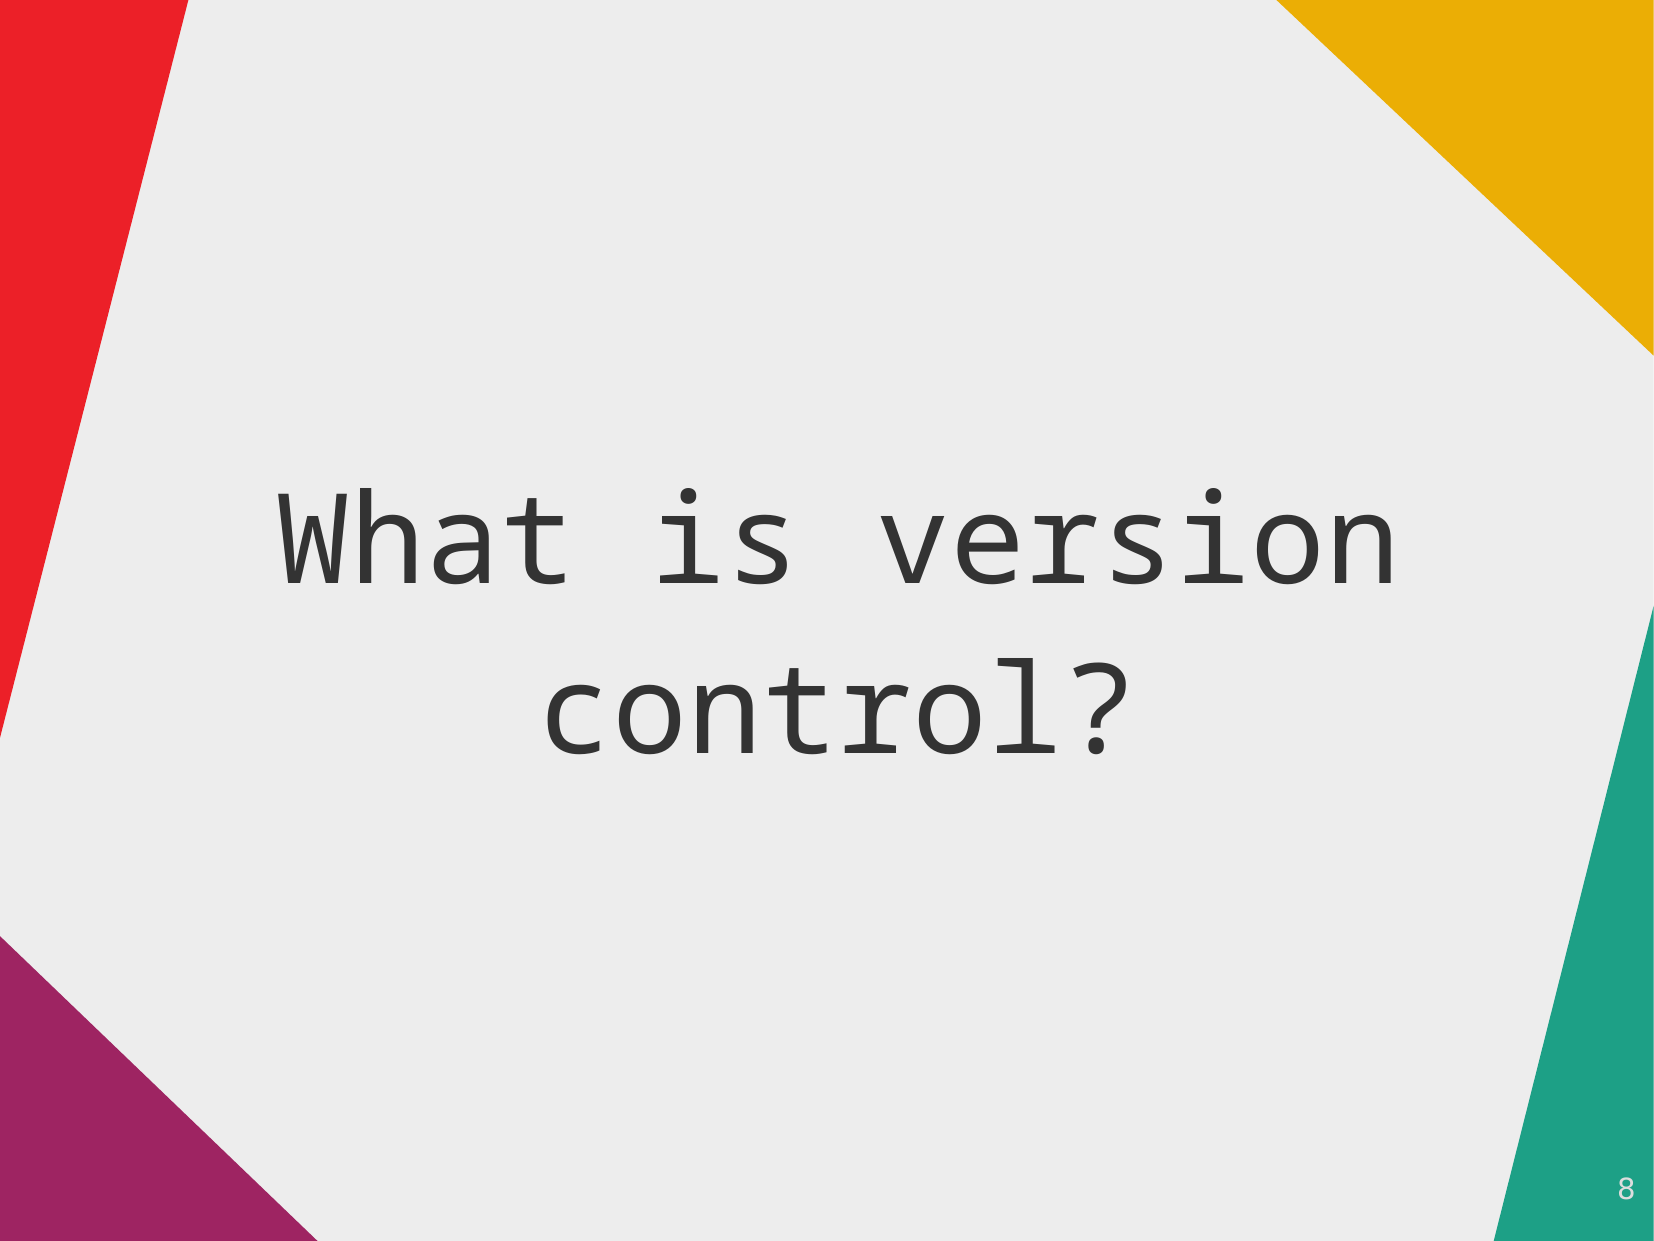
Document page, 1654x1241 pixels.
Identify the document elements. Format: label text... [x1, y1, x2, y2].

title What is version control? [125, 495, 1550, 746]
